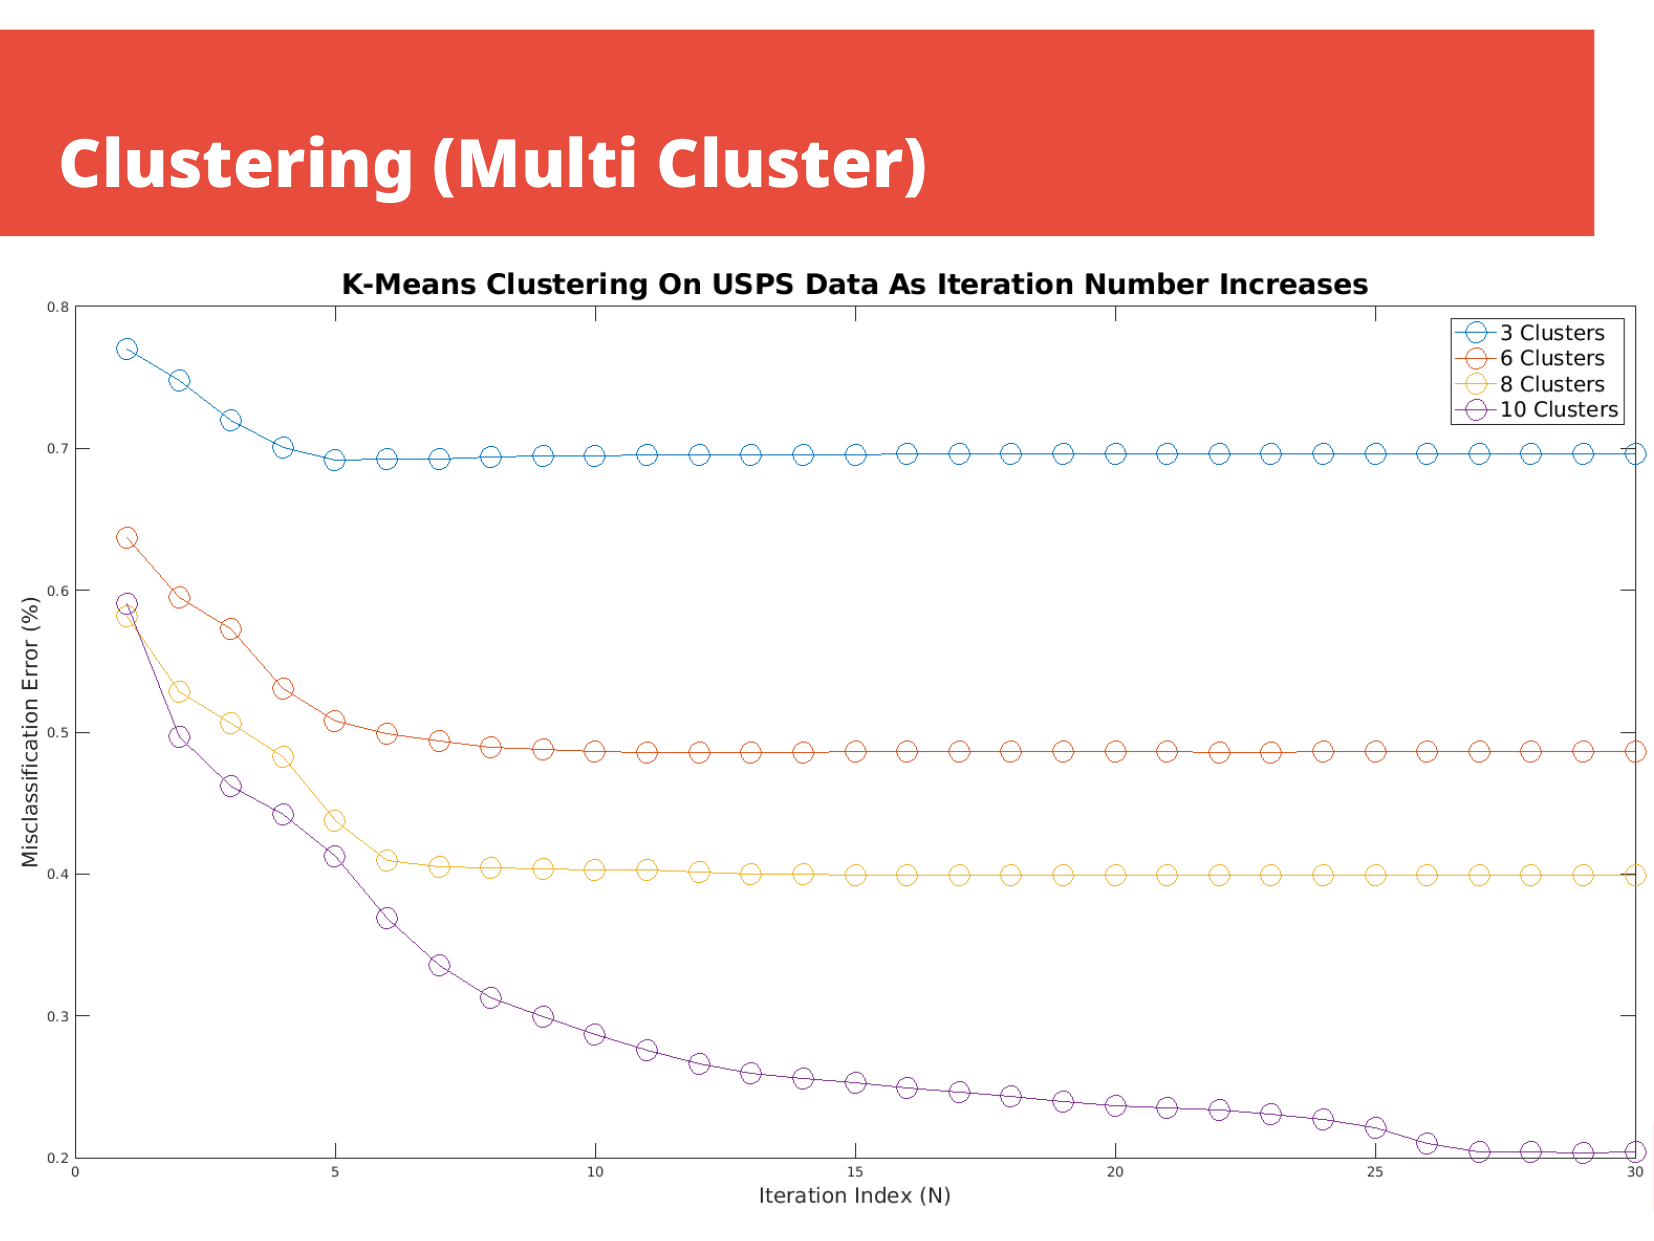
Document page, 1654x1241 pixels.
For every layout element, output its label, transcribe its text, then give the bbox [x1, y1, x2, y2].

picture [0, 255, 1654, 1216]
title Clustering (Multi Cluster) [59, 59, 1595, 207]
